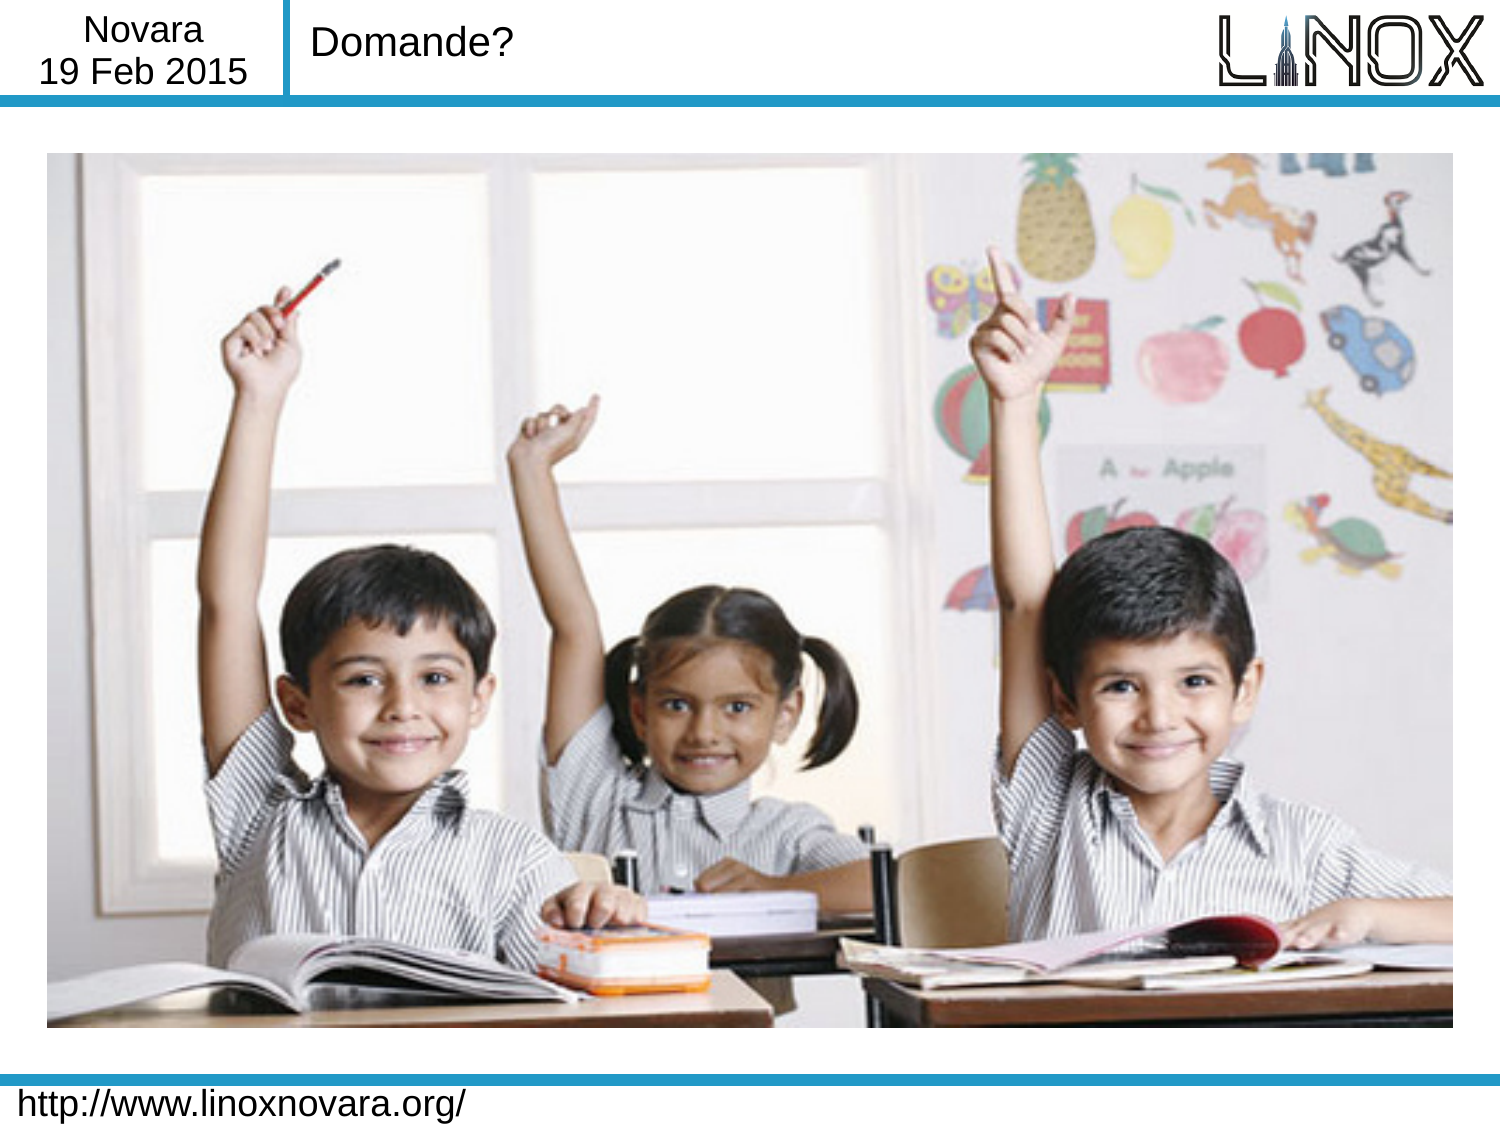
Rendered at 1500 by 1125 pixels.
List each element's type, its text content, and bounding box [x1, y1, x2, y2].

picture [47, 153, 1453, 1028]
picture [0, 1074, 1500, 1086]
list Domande? [295, 11, 1321, 87]
picture [0, 0, 1500, 107]
